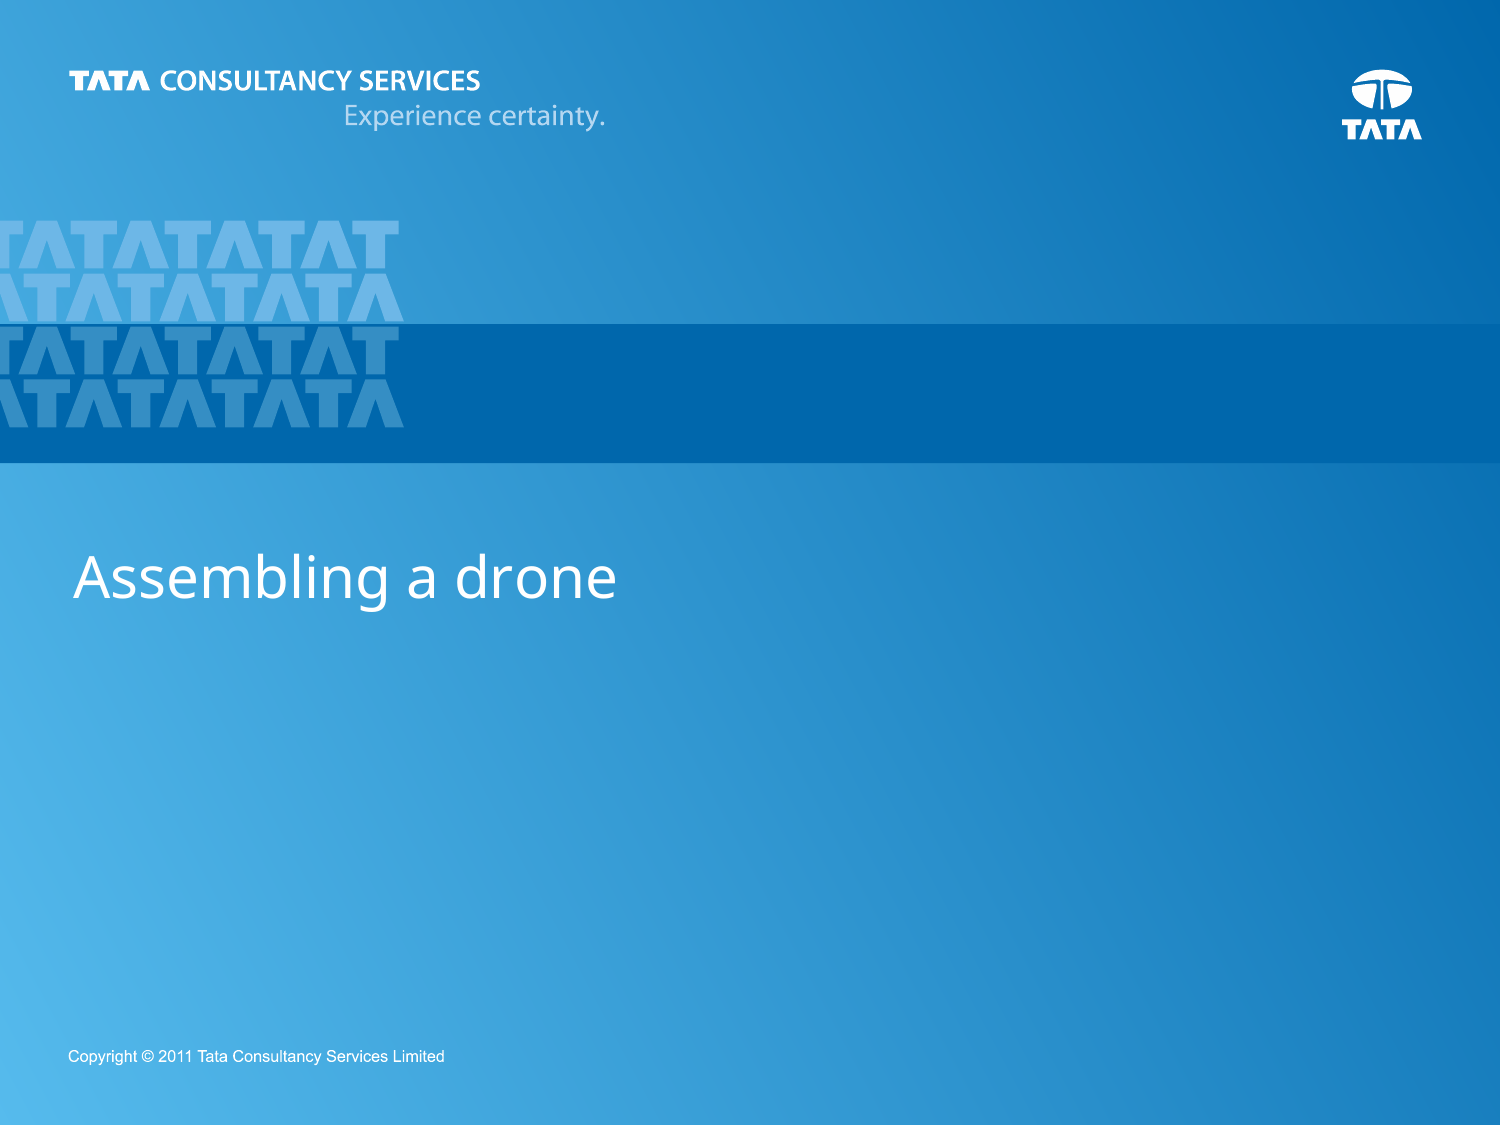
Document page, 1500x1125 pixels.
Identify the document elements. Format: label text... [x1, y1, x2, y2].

text_box Assembling a drone [58, 524, 1334, 625]
